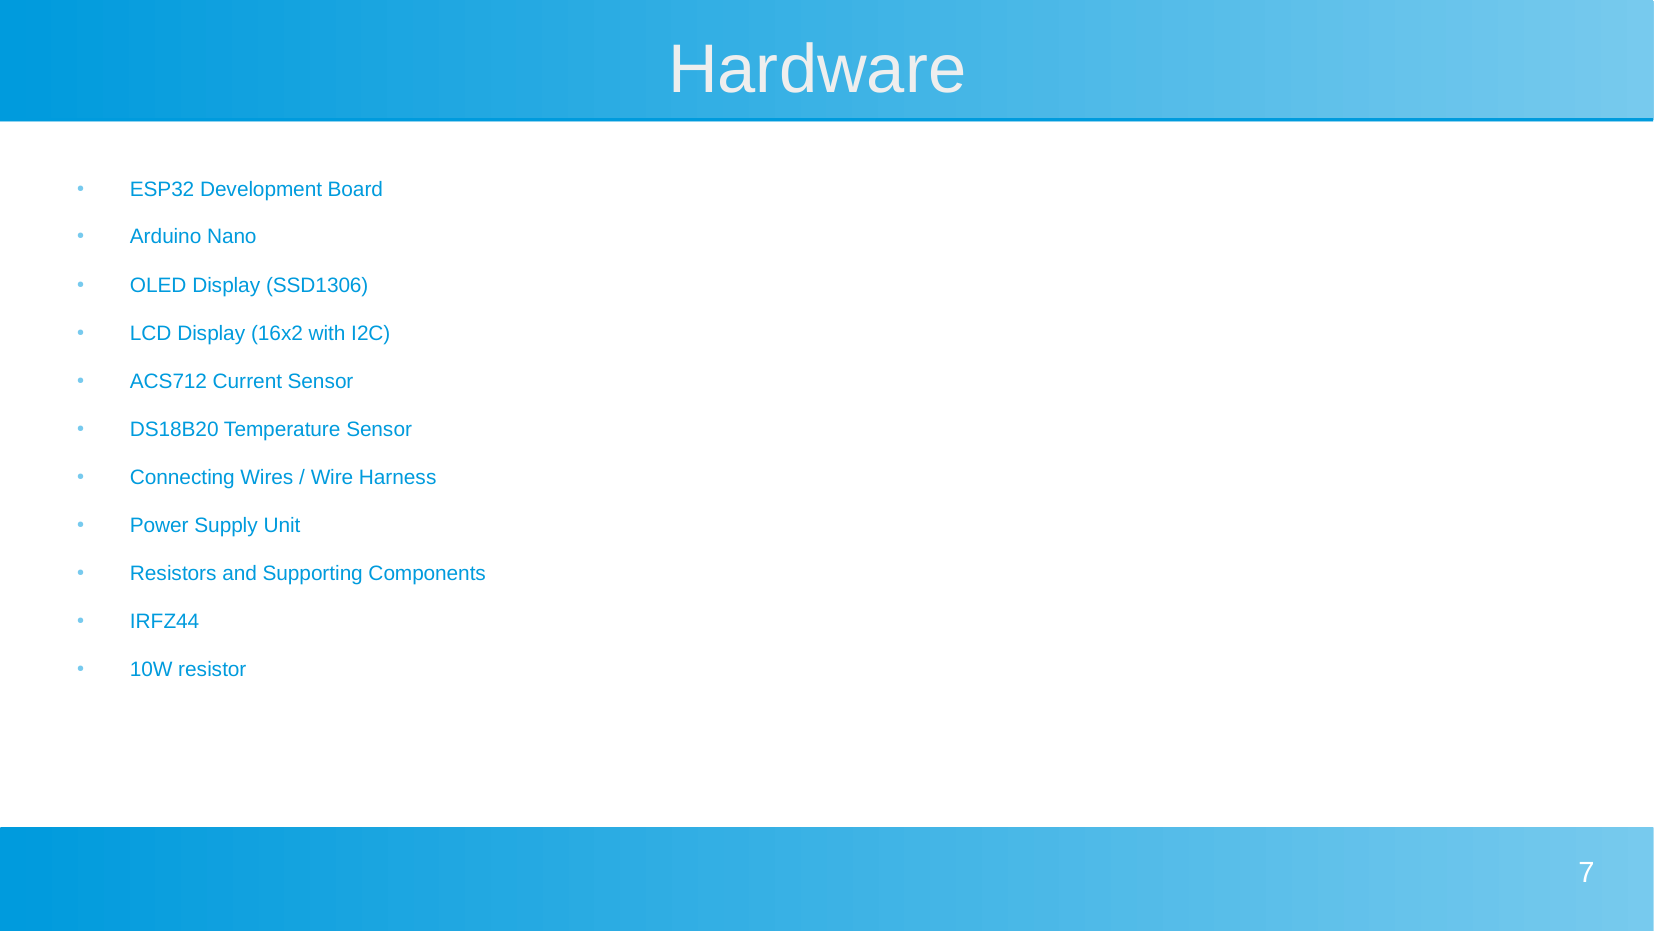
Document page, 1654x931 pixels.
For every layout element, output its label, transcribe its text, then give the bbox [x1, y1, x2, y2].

list ESP32 Development Board Arduino Nano OLED Display (SSD1306) LCD Display (16x2 with I2C) ACS712 Current Sensor DS18B20 Temperature Sensor Connecting Wires / Wire Harness Power Supply Unit Resistors and Supporting Components IRFZ44 10W resistor [59, 177, 1595, 768]
title Hardware [59, 29, 1595, 108]
